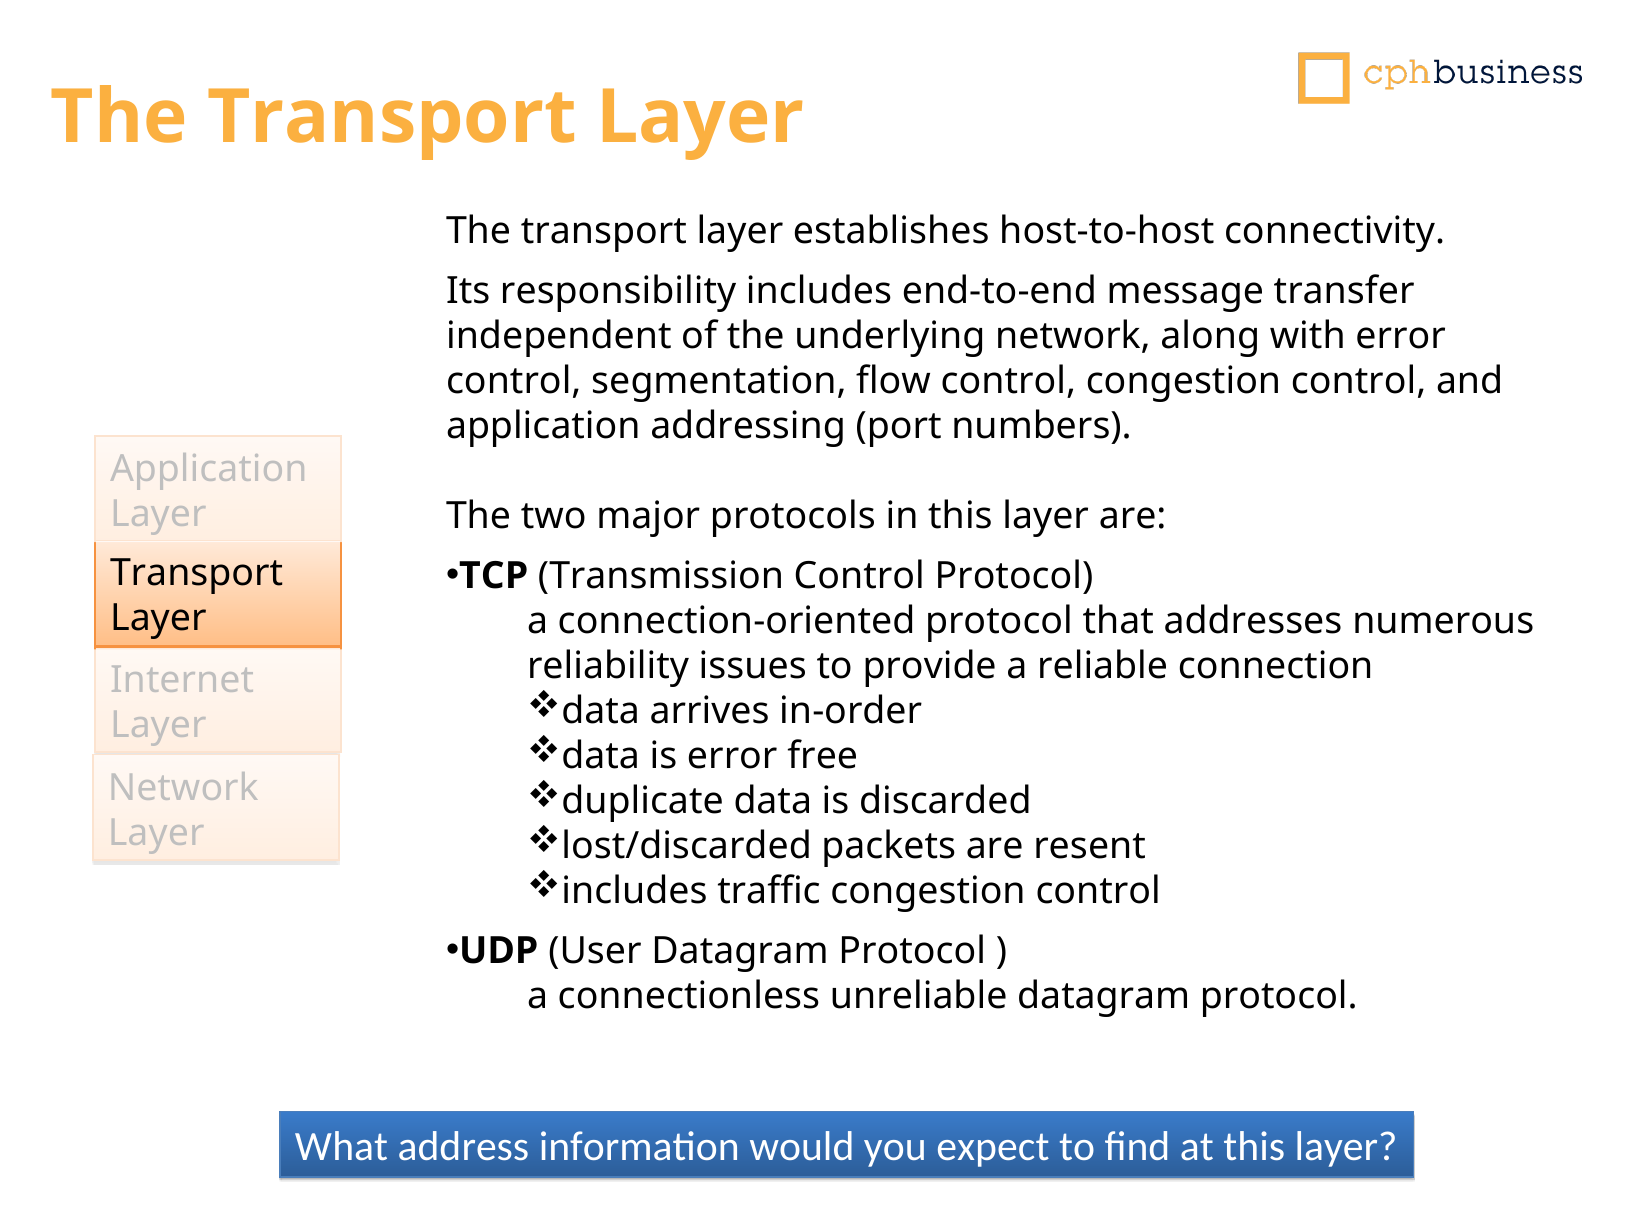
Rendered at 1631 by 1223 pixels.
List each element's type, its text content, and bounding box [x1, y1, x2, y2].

text_box What address information would you expect to find at this layer? [280, 1111, 1414, 1177]
text_box [79, 649, 351, 874]
text_box Transport Layer [95, 543, 342, 646]
text_box The transport layer establishes host-to-host connectivity. Its responsibility includes end-to-end message transfer independent of the underlying network, along with error control, segmentation, flow control, congestion control, and application addressing (port numbers). The two major protocols in this layer are: TCP (Transmission Control Protocol) a connection-oriented protocol that addresses numerous reliability issues to provide a reliable connection data arrives in-order data is error free duplicate data is discarded lost/discarded packets are resent includes traffic congestion control UDP (User Datagram Protocol ) a connectionless unreliable datagram protocol. [431, 198, 1607, 1024]
picture [1247, 1, 1631, 155]
text_box The Transport Layer [36, 59, 1371, 183]
text_box [75, 424, 365, 543]
